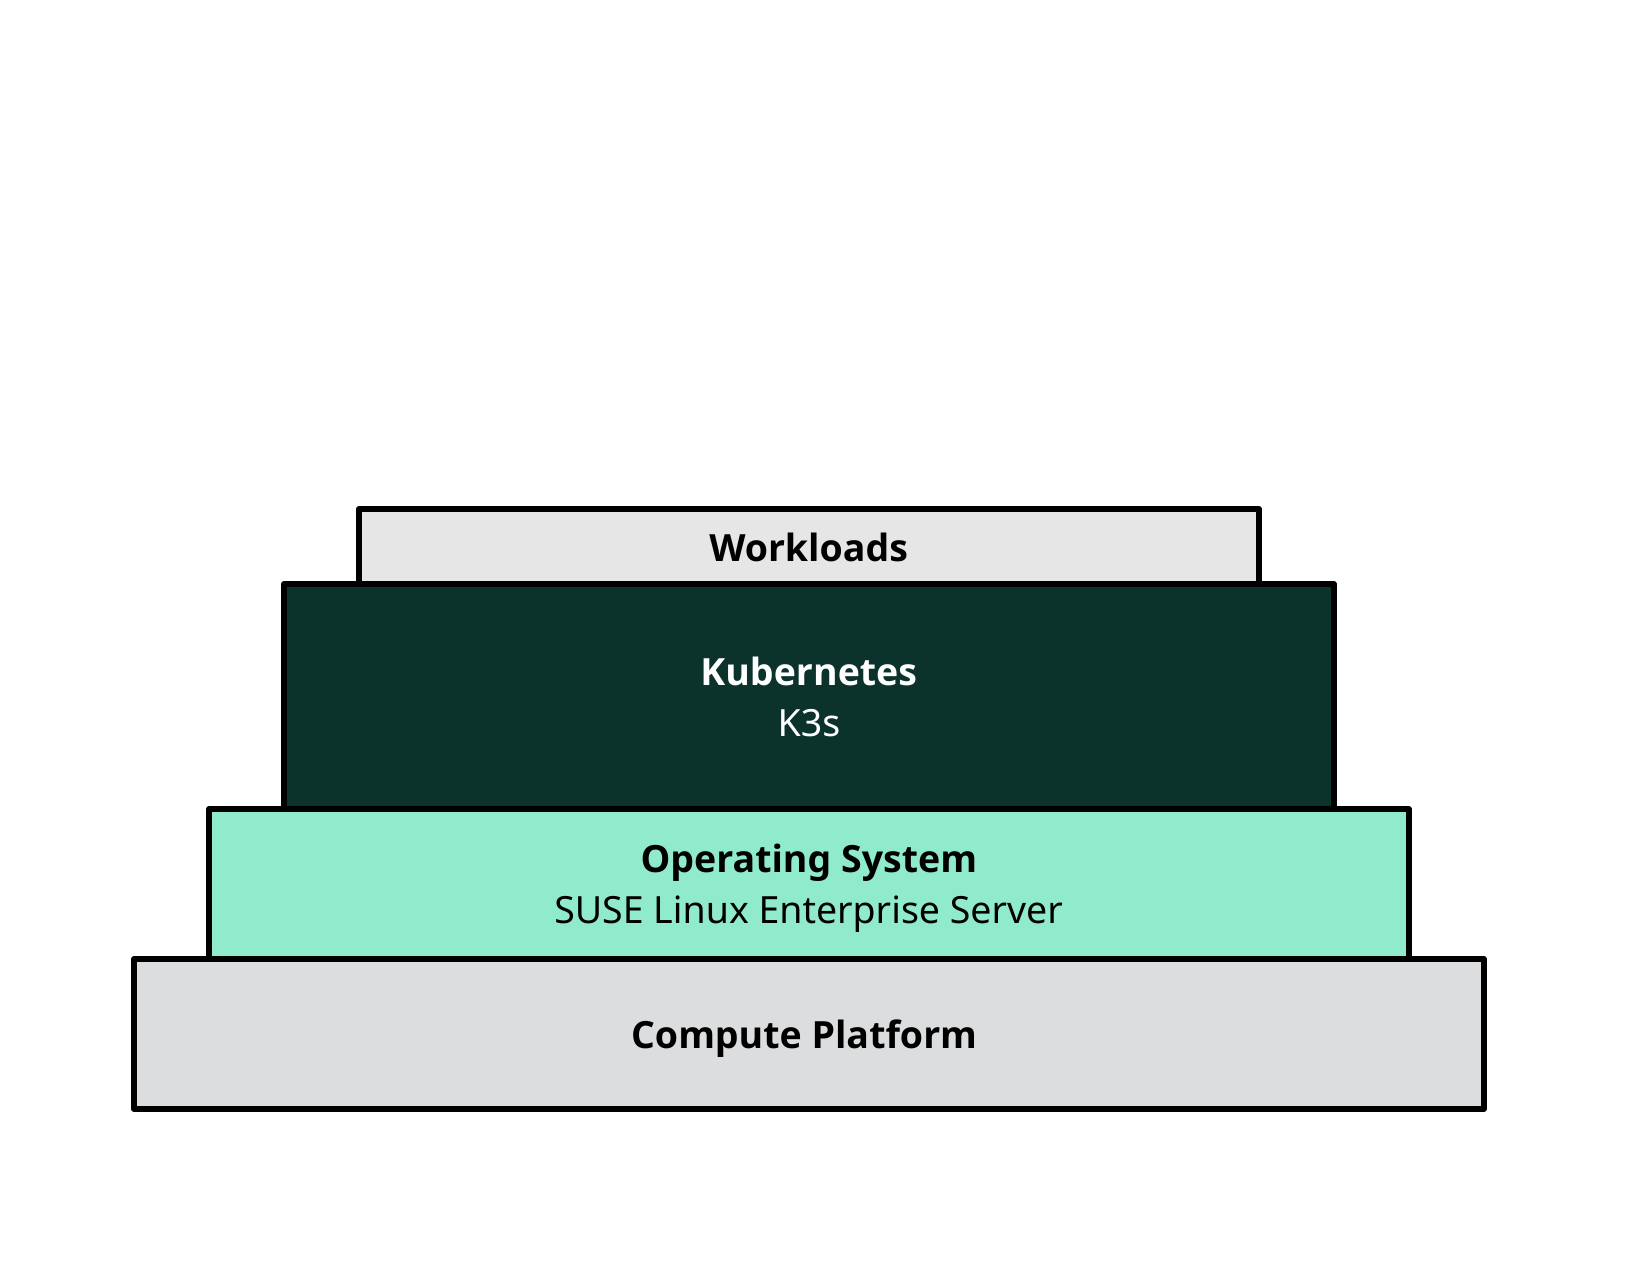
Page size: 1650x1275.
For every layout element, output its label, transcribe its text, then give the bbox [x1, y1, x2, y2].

text_box Workloads [358, 508, 1259, 584]
text_box Compute Platform [133, 958, 1484, 1109]
text_box Operating System SUSE Linux Enterprise Server [208, 809, 1409, 960]
text_box Kubernetes K3s [283, 583, 1334, 809]
